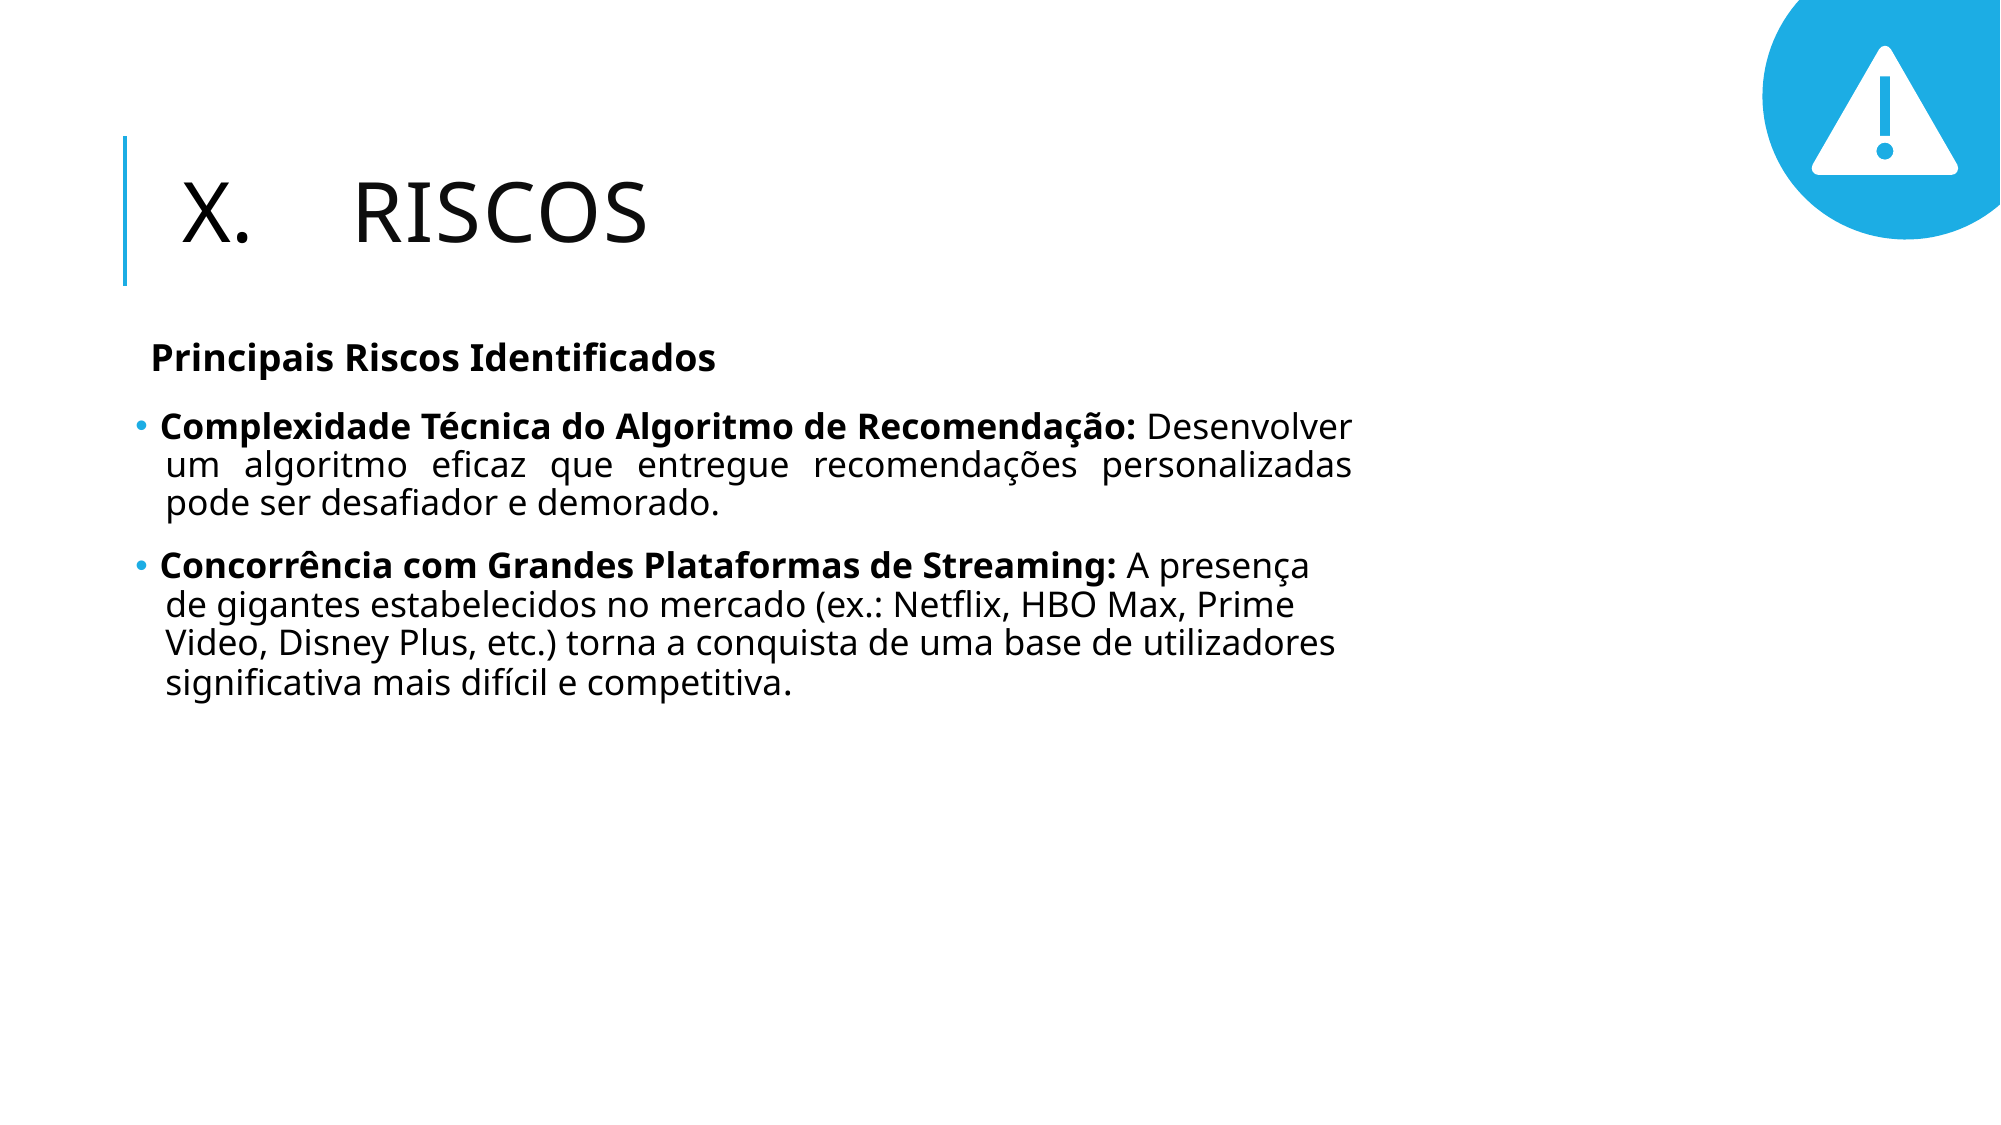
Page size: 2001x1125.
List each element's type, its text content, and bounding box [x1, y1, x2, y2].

title Riscos [168, 96, 1763, 343]
list Principais Riscos Identificados Complexidade Técnica do Algoritmo de Recomendação: Desenvolver um algoritmo eficaz que entregue recomendações personalizadas pode ser desafiador e demorado. Concorrência com Grandes Plataformas de Streaming: A presença de gigantes estabelecidos no mercado (ex.: Netflix, HBO Max, Prime Video, Disney Plus, etc.) torna a conquista de uma base de utilizadores significativa mais difícil e competitiva. [127, 331, 1361, 1096]
text_box [1762, 0, 2000, 240]
